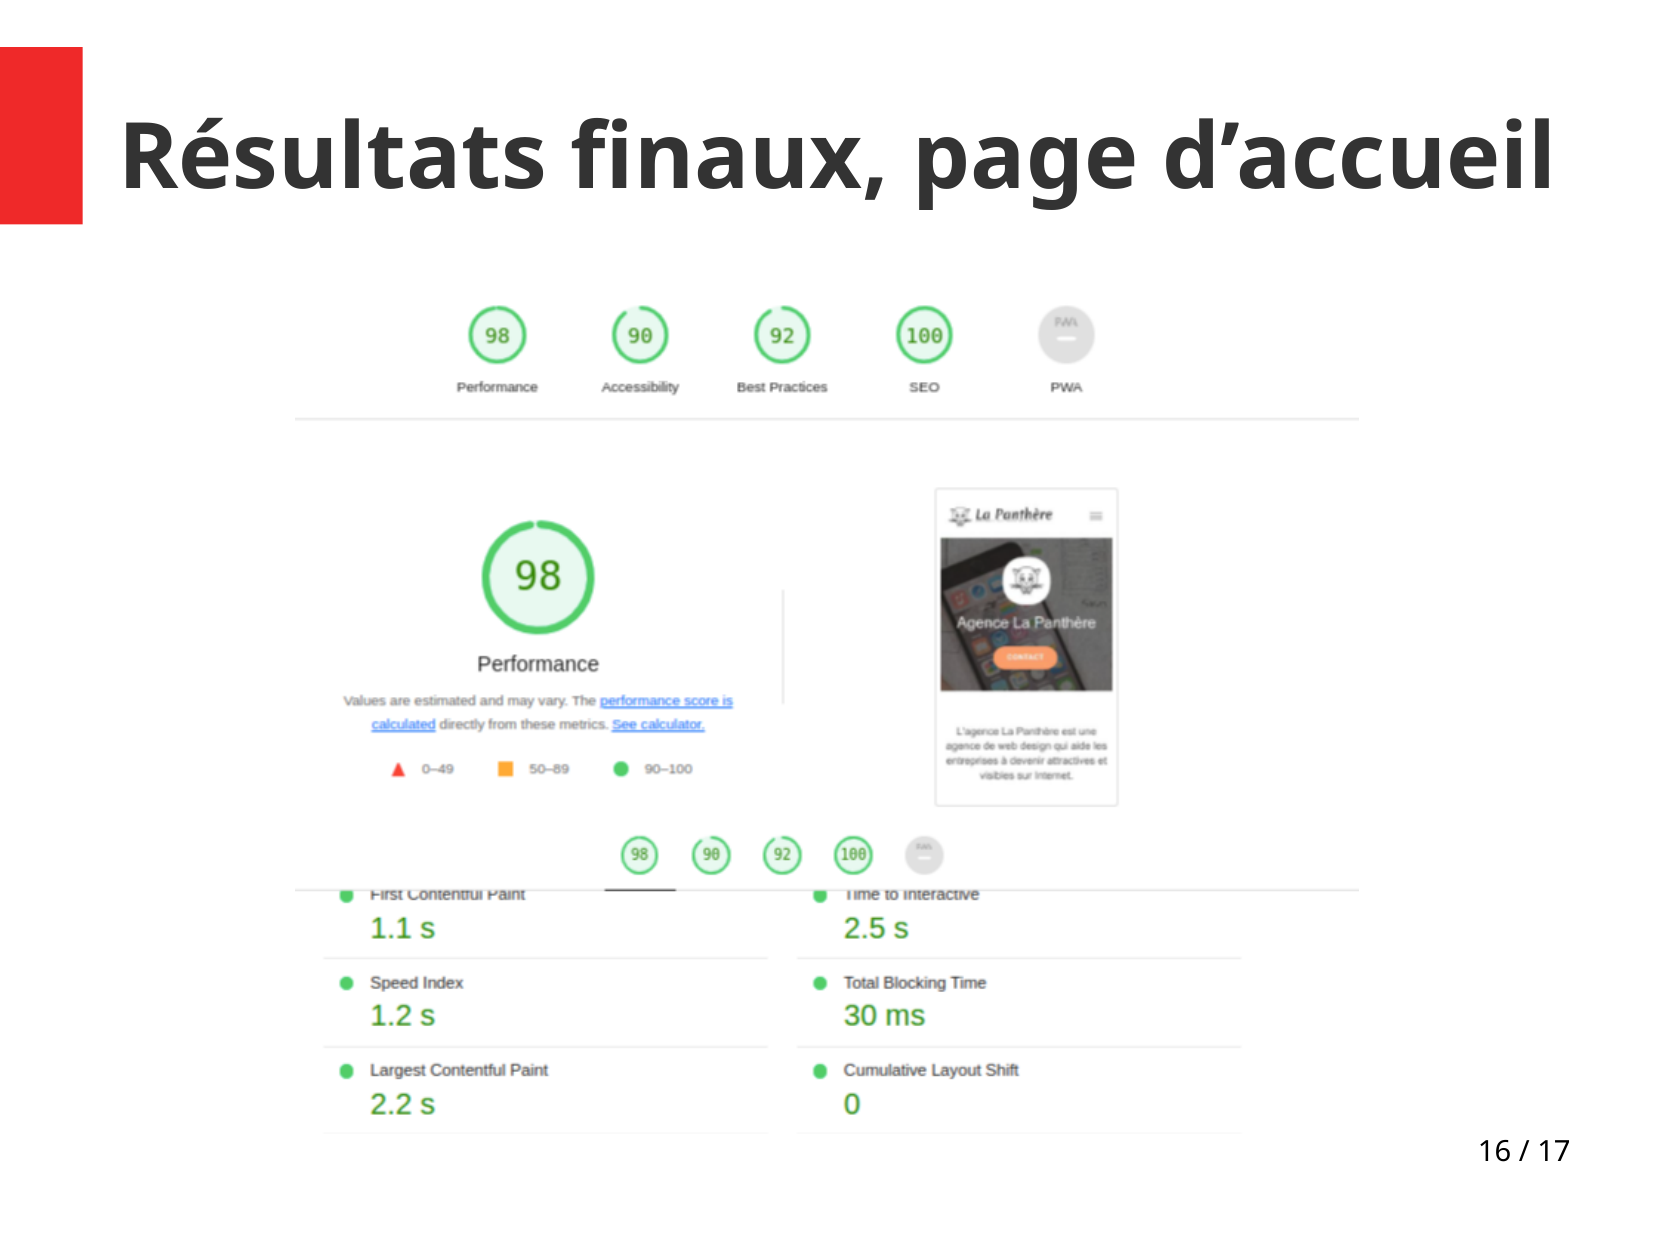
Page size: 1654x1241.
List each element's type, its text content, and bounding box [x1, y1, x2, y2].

picture [295, 282, 1359, 1134]
title Résultats finaux, page d’accueil [118, 27, 1571, 278]
